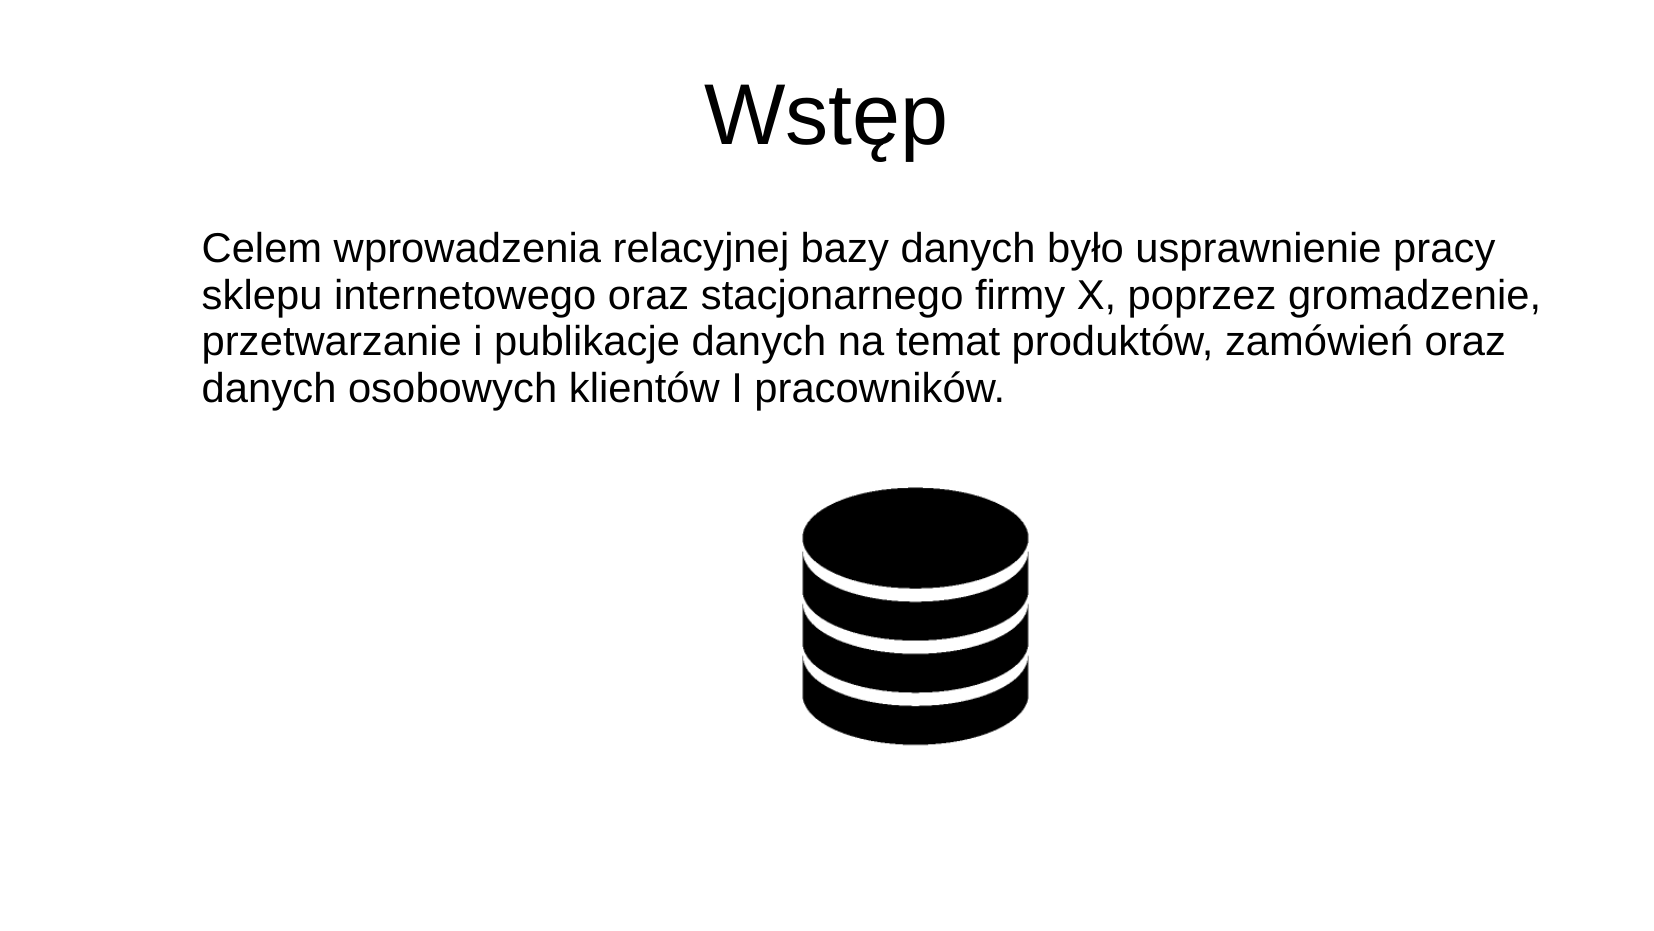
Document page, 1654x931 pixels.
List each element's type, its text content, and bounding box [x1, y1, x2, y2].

list Celem wprowadzenia relacyjnej bazy danych było usprawnienie pracy sklepu internetowego oraz stacjonarnego firmy X, poprzez gromadzenie, przetwarzanie i publikacje danych na temat produktów, zamówień oraz danych osobowych klientów I pracowników. [60, 225, 1549, 765]
title Wstęp [82, 37, 1571, 193]
picture [780, 486, 1051, 758]
